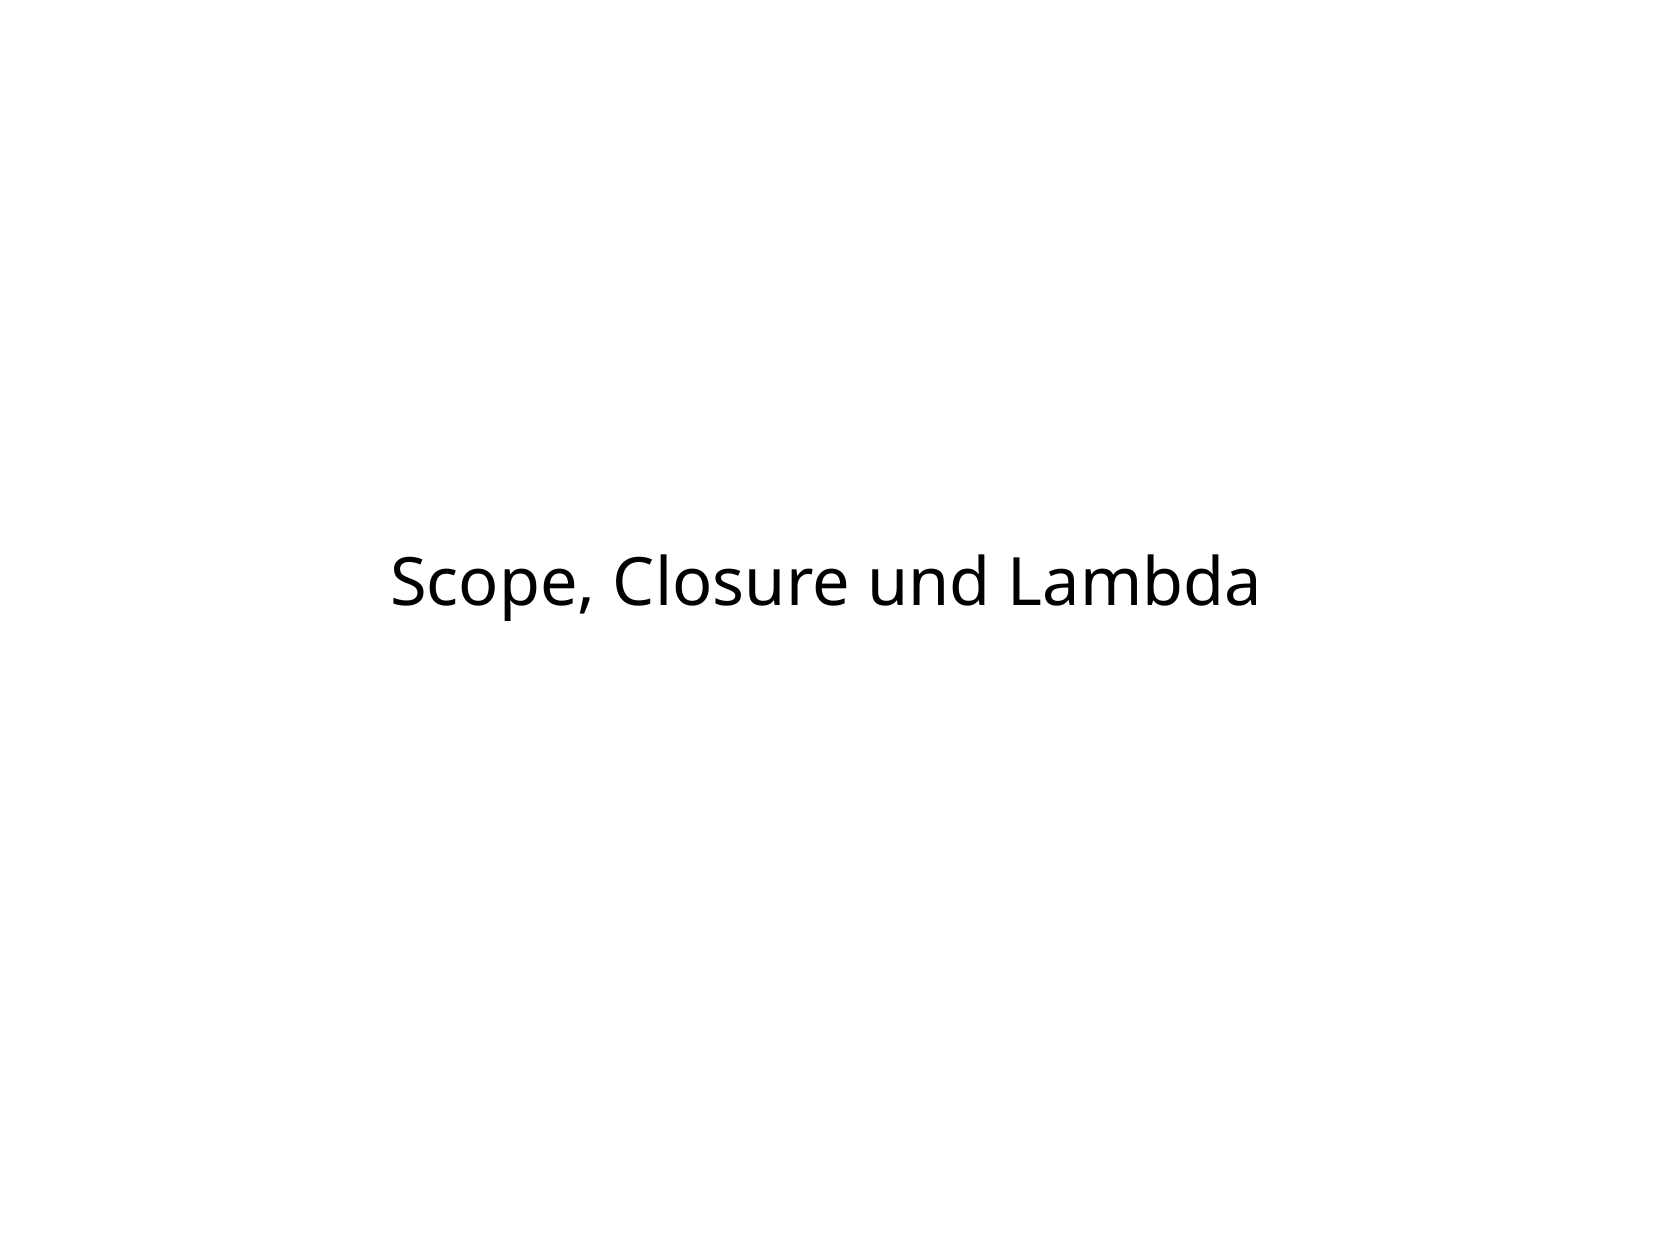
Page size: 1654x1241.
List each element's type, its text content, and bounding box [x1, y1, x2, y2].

subtitle Scope, Closure und Lambda [82, 56, 1571, 1102]
